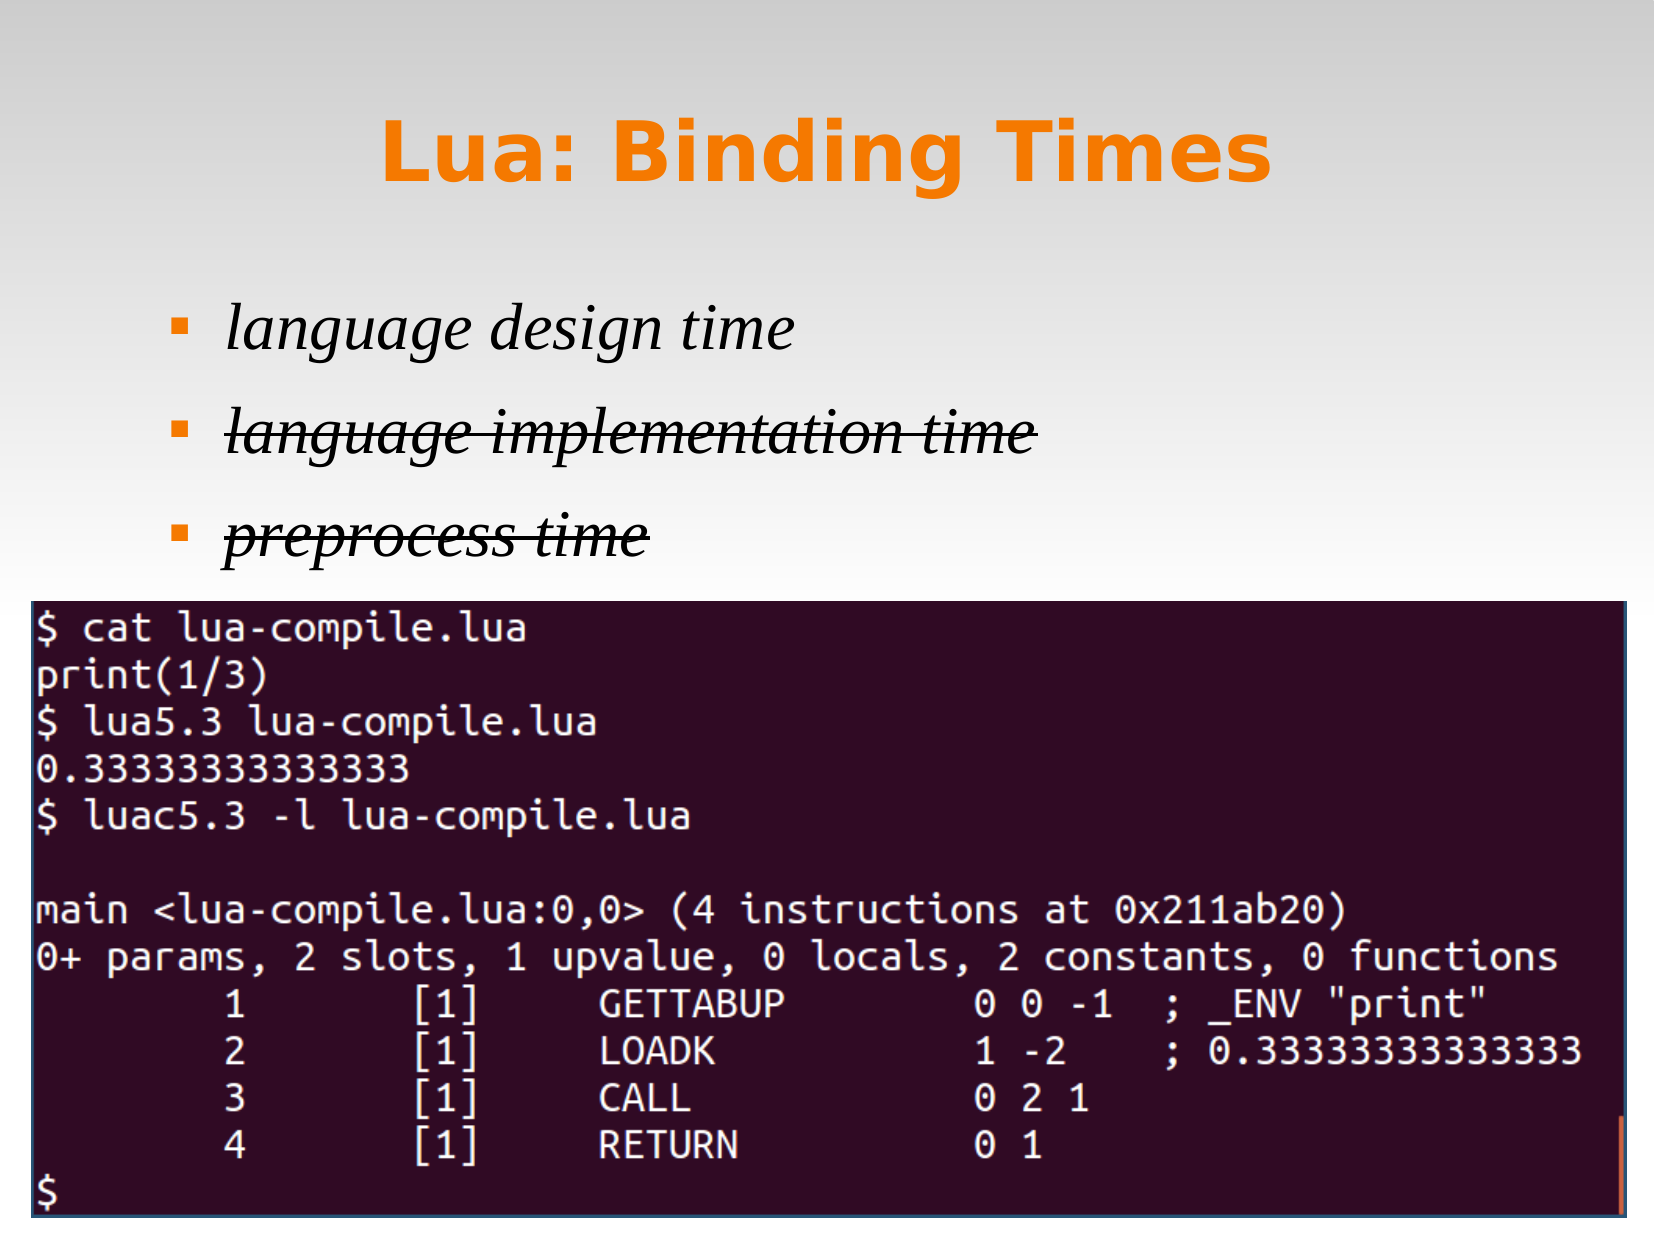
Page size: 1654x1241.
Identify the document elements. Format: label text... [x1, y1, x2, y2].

list language design time language implementation time preprocess time compile time? link time load time run time [82, 290, 1571, 601]
picture [31, 601, 1627, 1218]
title Lua: Binding Times [82, 49, 1571, 257]
